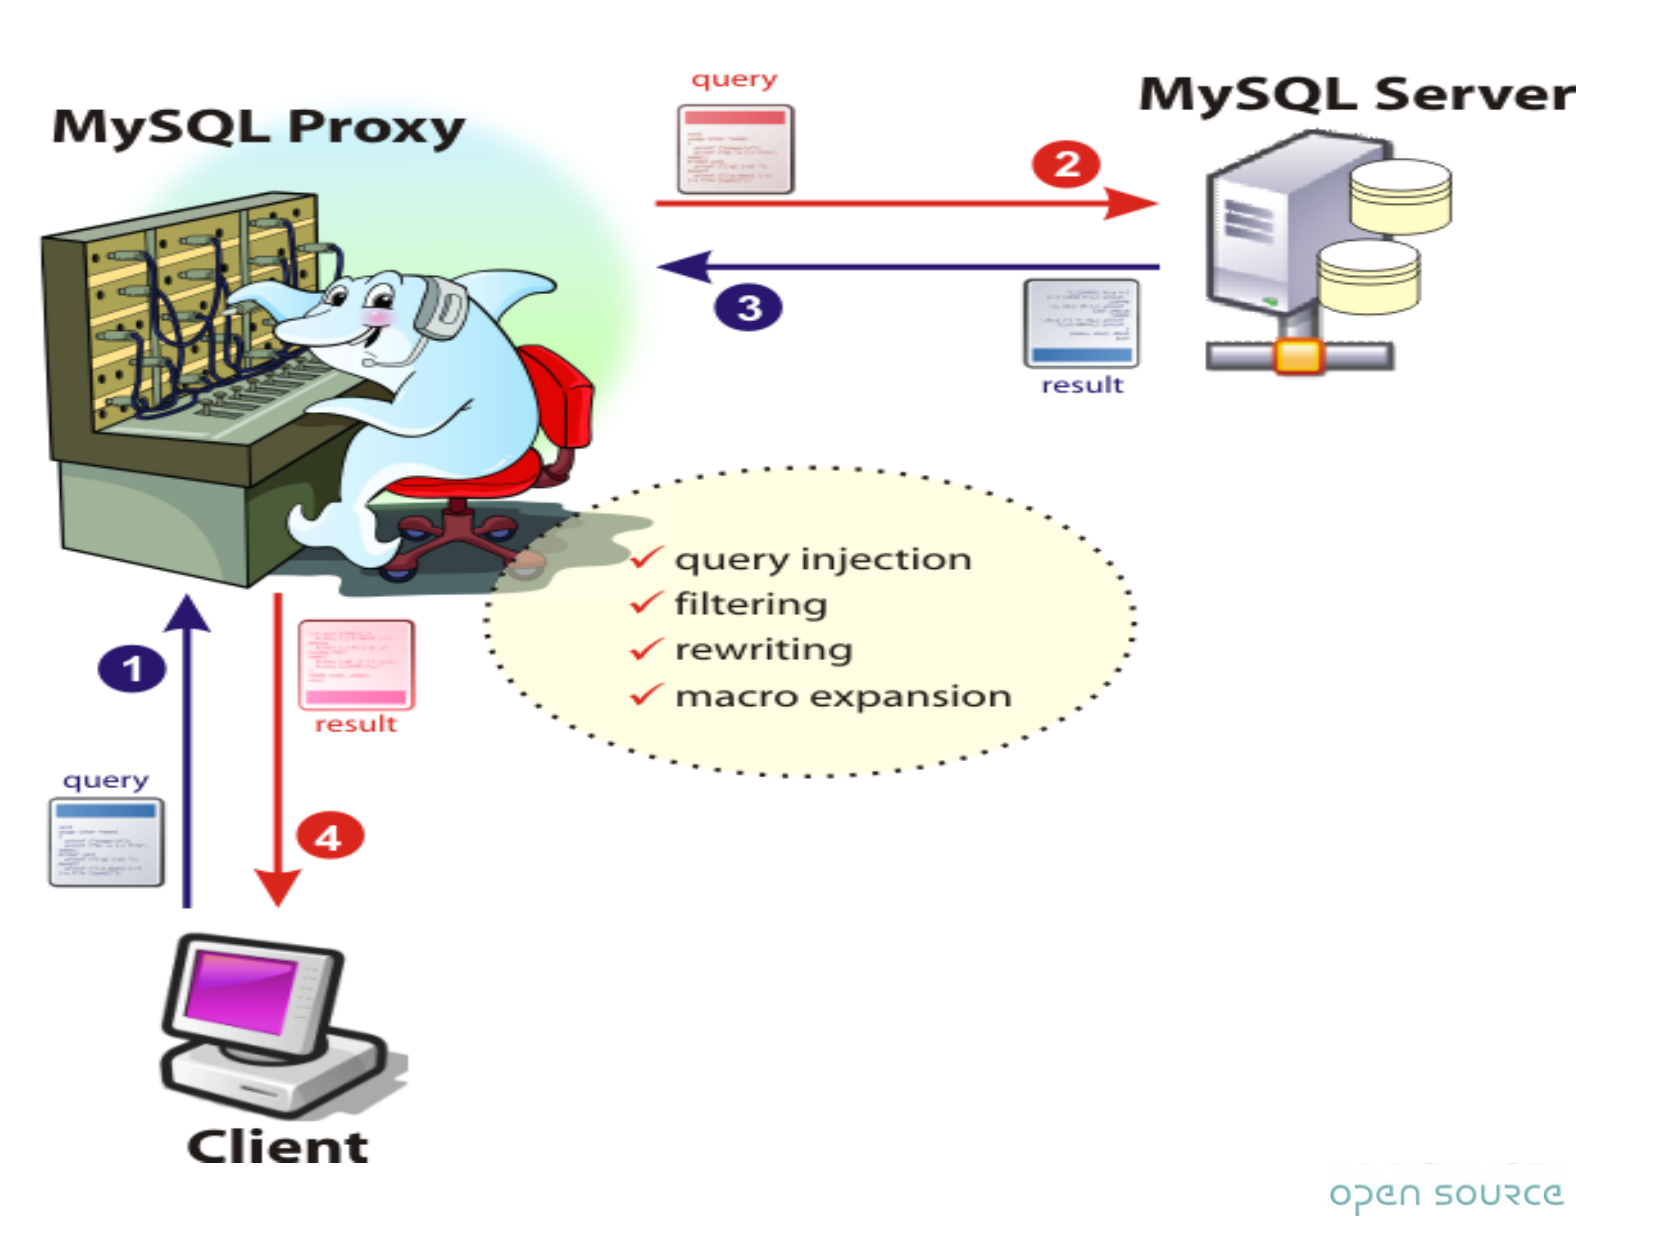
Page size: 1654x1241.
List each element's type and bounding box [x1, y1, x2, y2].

picture [37, 74, 1576, 1216]
